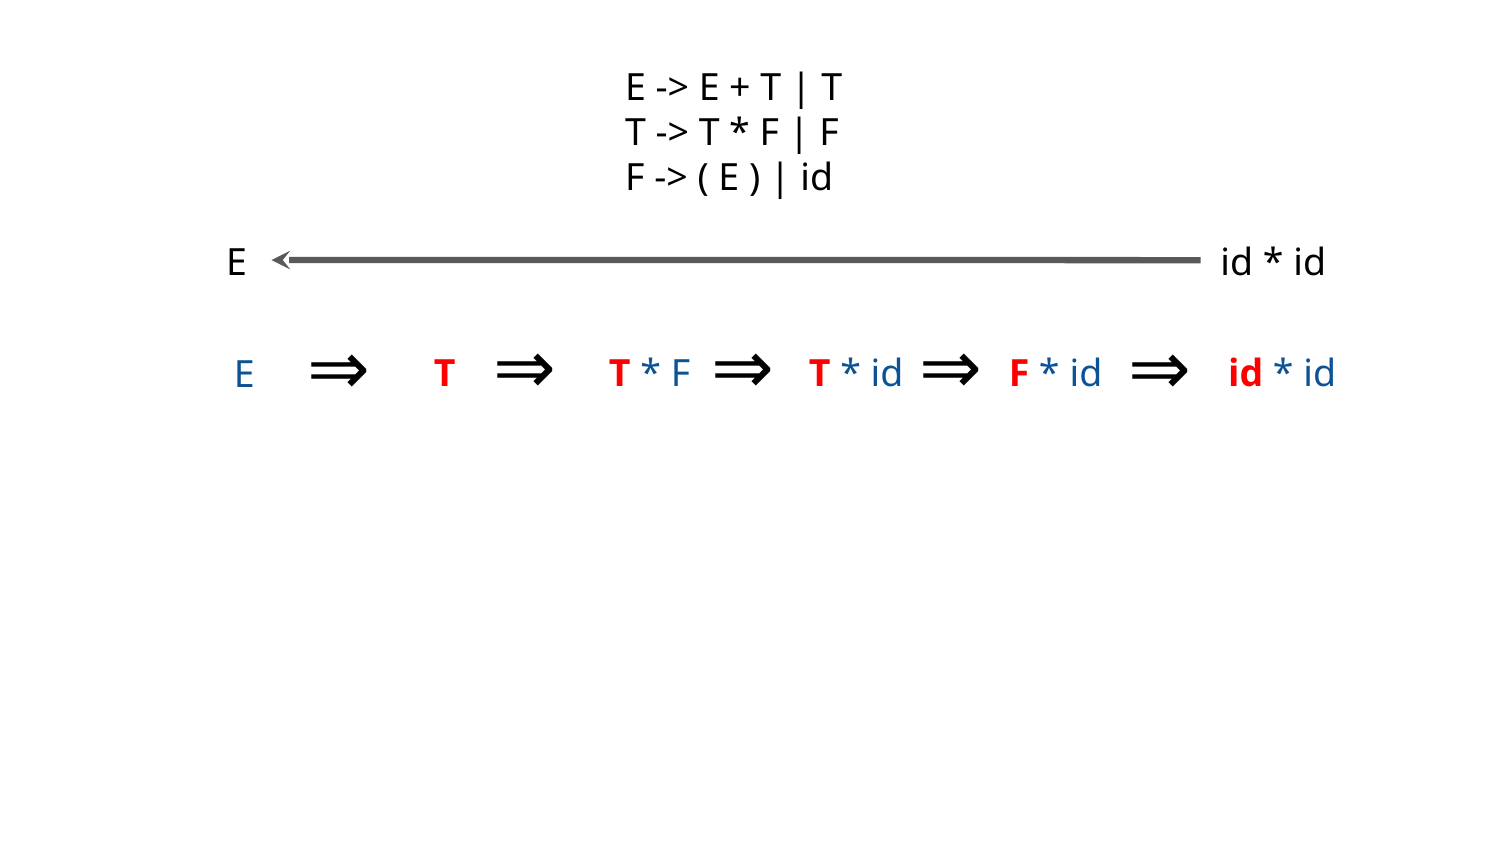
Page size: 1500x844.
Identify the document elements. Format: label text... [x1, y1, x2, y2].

text_box F * id [1008, 339, 1113, 405]
text_box T * id [800, 339, 904, 405]
text_box ⇒ [292, 304, 396, 441]
text_box ⇒ [904, 304, 1008, 440]
text_box E [201, 227, 272, 293]
text_box id * id [1200, 227, 1347, 293]
text_box id * id [1217, 339, 1359, 405]
text_box E -> E + T | T T -> T * F | F F -> ( E ) | id [610, 47, 961, 113]
text_box E [218, 339, 292, 405]
text_box T * F [593, 339, 696, 405]
text_box ⇒ [1113, 304, 1217, 441]
text_box T [418, 339, 478, 405]
text_box ⇒ [478, 304, 582, 440]
text_box ⇒ [696, 304, 800, 440]
